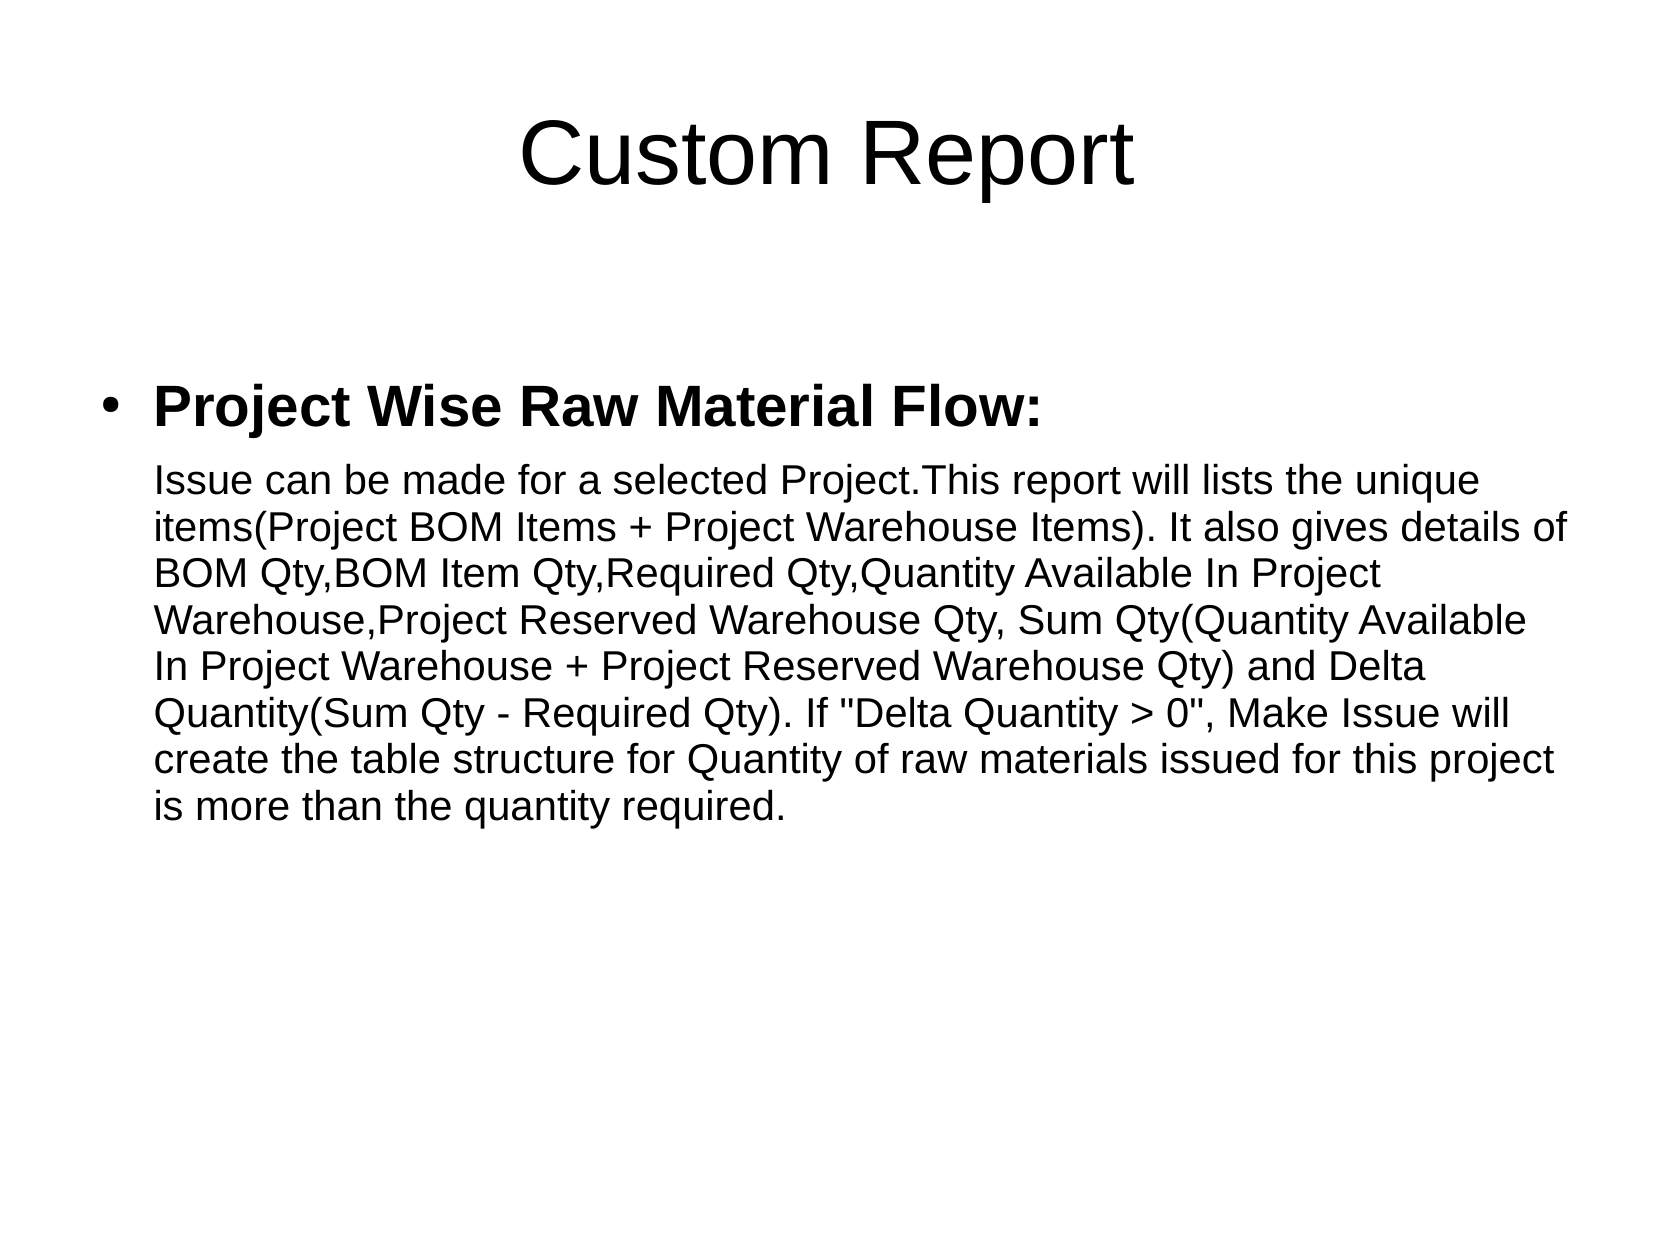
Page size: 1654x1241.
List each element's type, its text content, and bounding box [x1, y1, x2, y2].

list Project Wise Raw Material Flow: Issue can be made for a selected Project.This report will lists the unique items(Project BOM Items + Project Warehouse Items). It also gives details of BOM Qty,BOM Item Qty,Required Qty,Quantity Available In Project Warehouse,Project Reserved Warehouse Qty, Sum Qty(Quantity Available In Project Warehouse + Project Reserved Warehouse Qty) and Delta Quantity(Sum Qty - Required Qty). If "Delta Quantity > 0", Make Issue will create the table structure for Quantity of raw materials issued for this project is more than the quantity required. [82, 290, 1571, 1010]
title Custom Report [82, 49, 1571, 257]
